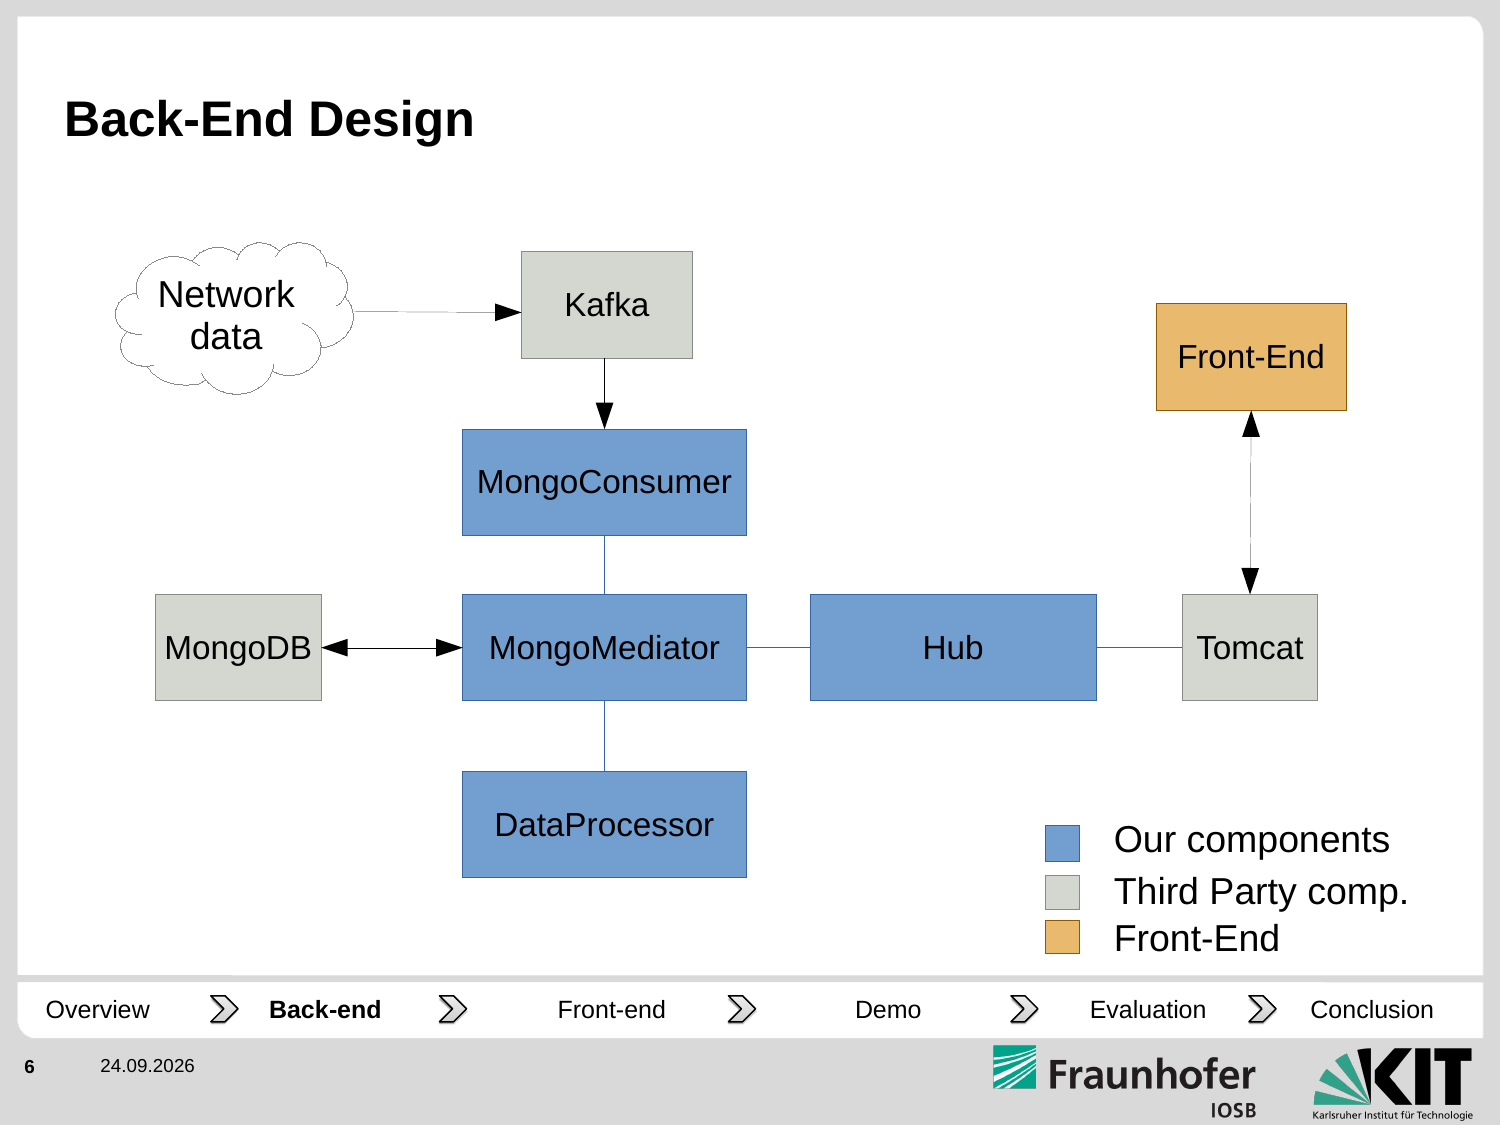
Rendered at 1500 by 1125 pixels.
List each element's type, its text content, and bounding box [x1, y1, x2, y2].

text_box Network data [115, 242, 354, 395]
title Back-End Design [64, 54, 1198, 147]
text_box Third Party comp. [1099, 863, 1425, 920]
text_box Front-End [1156, 303, 1347, 411]
text_box [1248, 995, 1277, 1022]
text_box MongoDB [155, 594, 322, 701]
text_box [439, 995, 467, 1022]
text_box Hub [810, 594, 1097, 701]
text_box [1045, 875, 1080, 910]
picture [0, 0, 1500, 1125]
text_box Tomcat [1182, 594, 1318, 701]
text_box MongoConsumer [462, 429, 747, 536]
text_box Conclusion [1295, 986, 1500, 1031]
text_box Back-end [254, 986, 418, 1031]
text_box Our components [1099, 810, 1406, 863]
text_box Front-End [1099, 910, 1296, 967]
text_box [210, 995, 238, 1022]
text_box MongoMediator [462, 594, 747, 701]
text_box [1010, 995, 1038, 1022]
text_box [1045, 920, 1080, 954]
text_box Front-end [542, 986, 682, 1031]
text_box [1045, 825, 1080, 862]
text_box Demo [840, 986, 937, 1031]
text_box 17.04.2019 [100, 1053, 272, 1113]
text_box Kafka [521, 251, 693, 359]
text_box Overview [30, 986, 194, 1031]
text_box Evaluation [1075, 986, 1222, 1031]
text_box [728, 995, 756, 1022]
text_box DataProcessor [462, 771, 747, 878]
